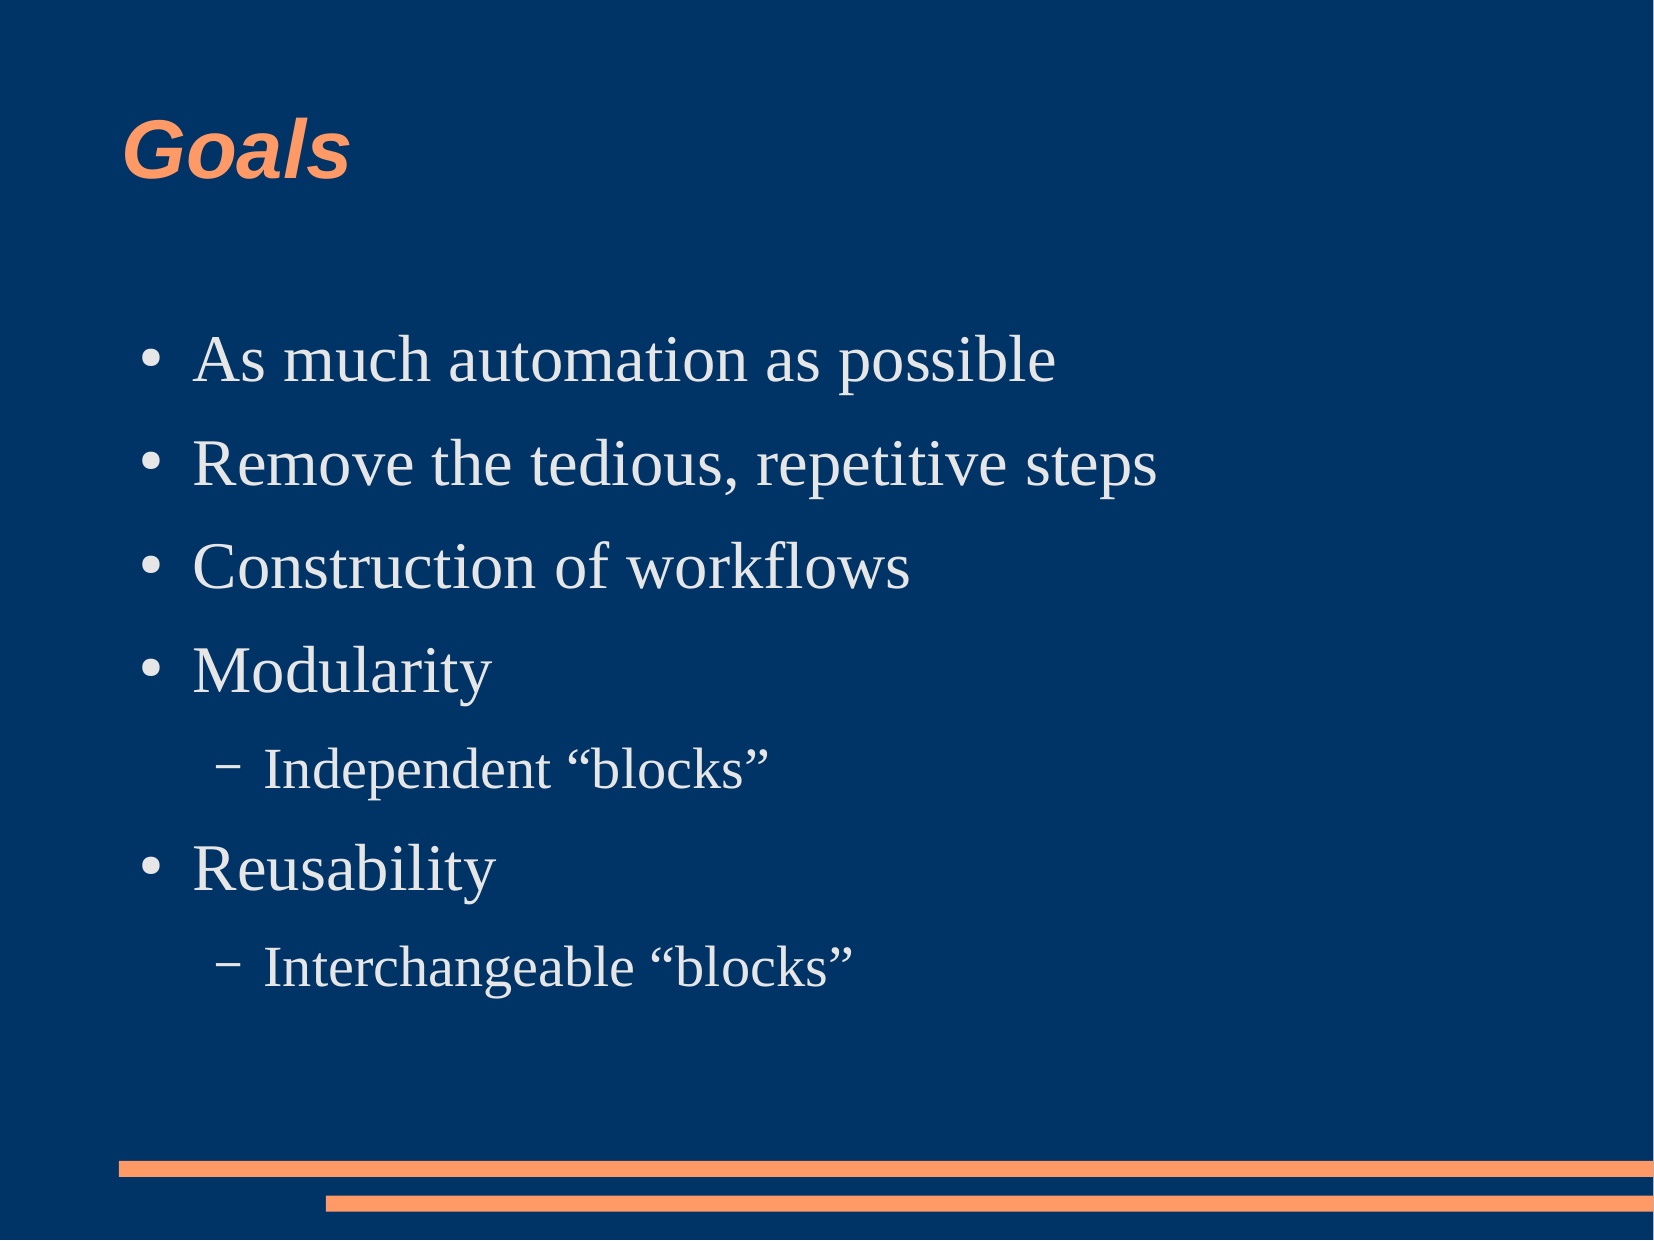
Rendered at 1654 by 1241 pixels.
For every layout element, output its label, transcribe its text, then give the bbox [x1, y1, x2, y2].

title Goals [121, 46, 1534, 254]
list As much automation as possible Remove the tedious, repetitive steps Construction of workflows Modularity Independent “blocks” Reusability Interchangeable “blocks” [121, 322, 1561, 1126]
